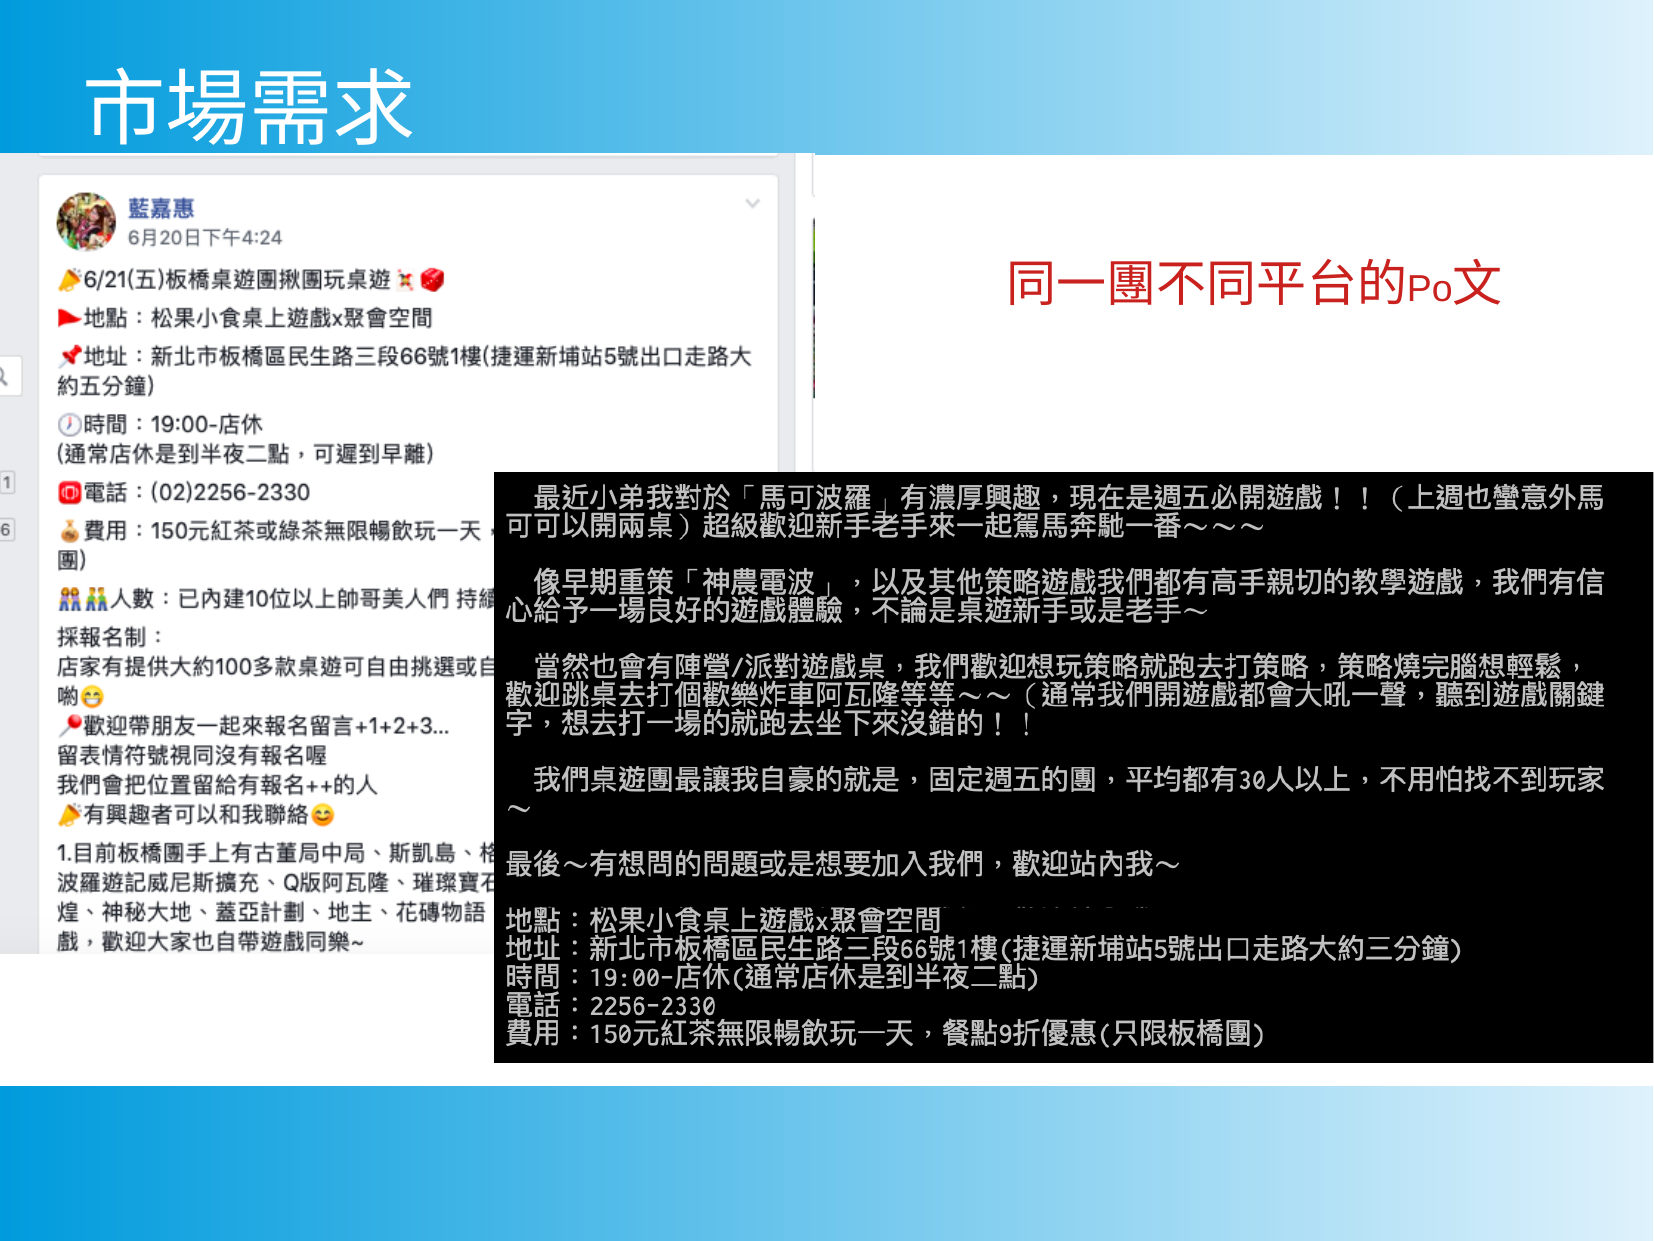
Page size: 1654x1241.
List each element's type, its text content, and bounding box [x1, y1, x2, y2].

text_box 同一團不同平台的Po文 [992, 236, 1571, 322]
title 市場需求 [82, 43, 1571, 161]
picture [0, 153, 1654, 1063]
